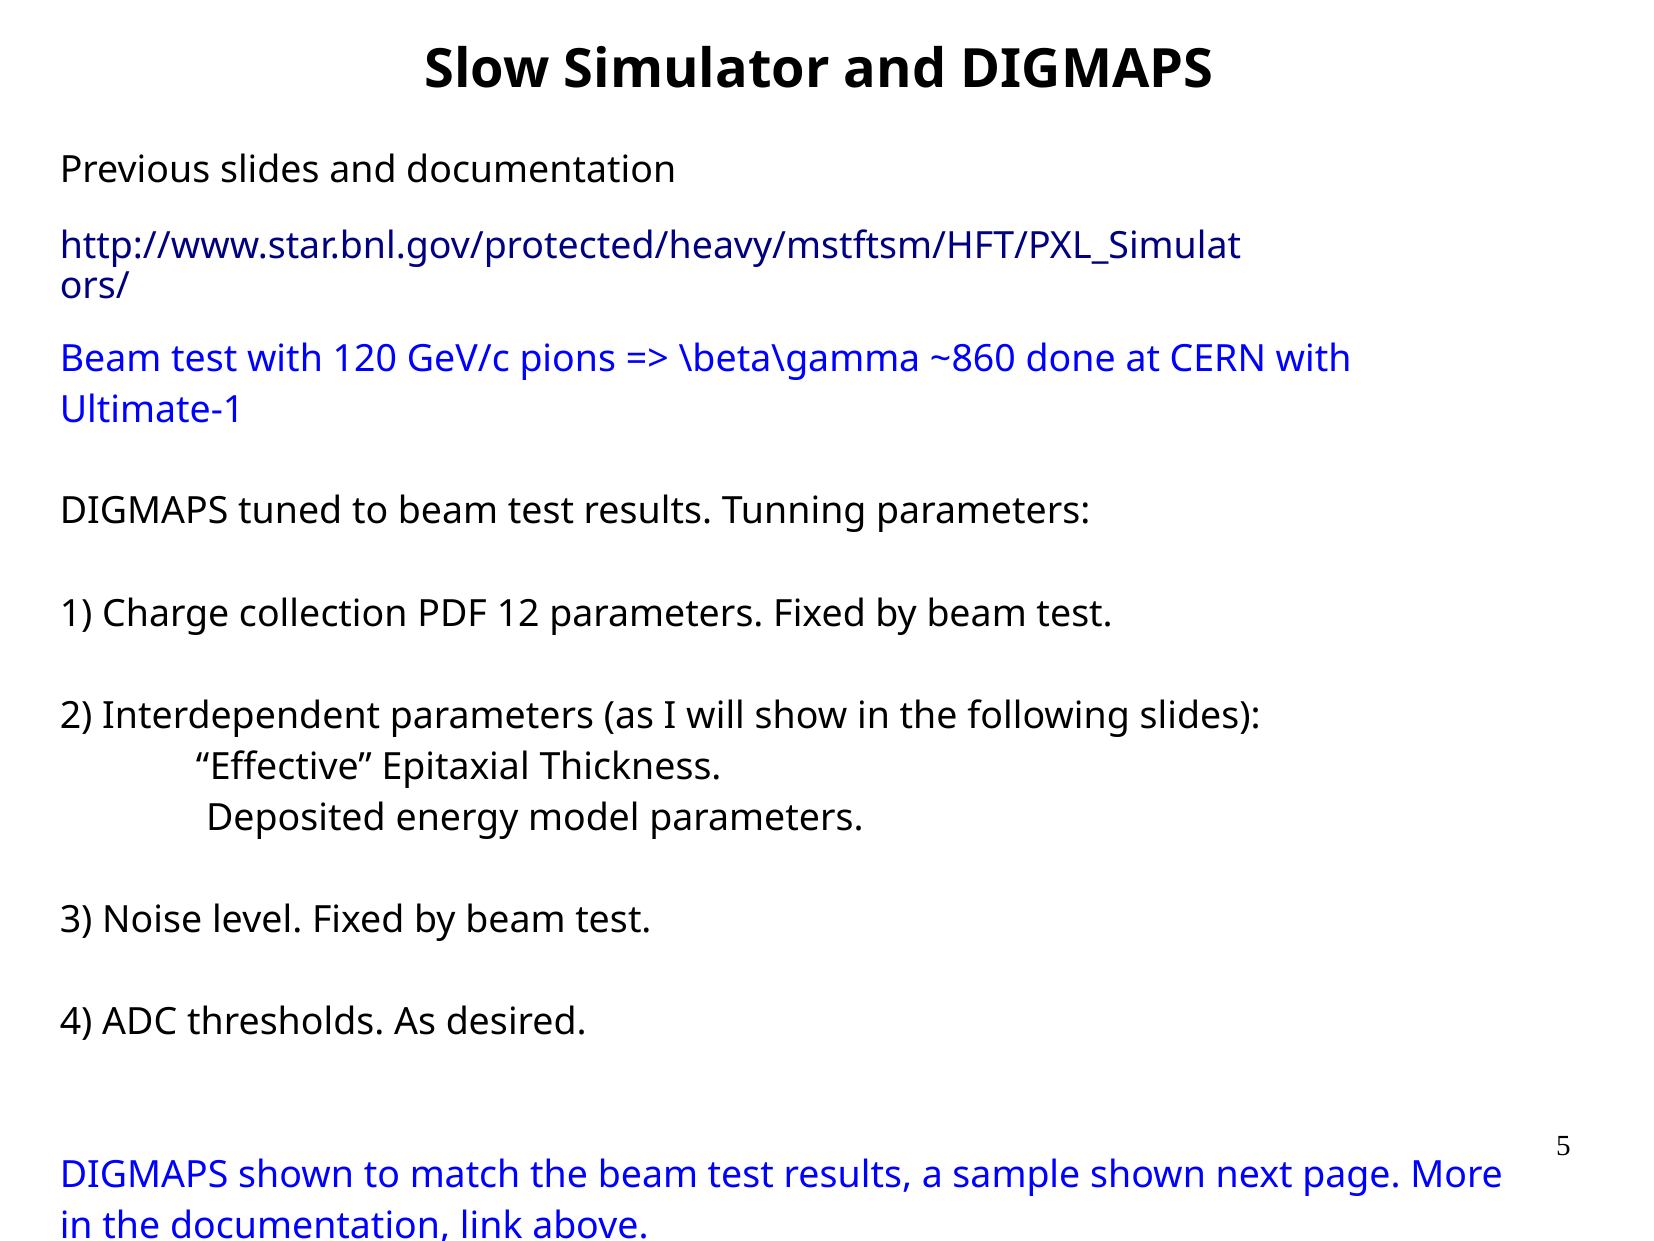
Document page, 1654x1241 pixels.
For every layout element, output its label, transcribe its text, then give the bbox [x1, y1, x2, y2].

title Slow Simulator and DIGMAPS [75, 36, 1564, 97]
text_box Beam test with 120 GeV/c pions => \beta\gamma ~860 done at CERN with Ultimate-1 DIGMAPS tuned to beam test results. Tunning parameters: 1) Charge collection PDF 12 parameters. Fixed by beam test. 2) Interdependent parameters (as I will show in the following slides): “Effective” Epitaxial Thickness. Deposited energy model parameters. 3) Noise level. Fixed by beam test. 4) ADC thresholds. As desired. DIGMAPS shown to match the beam test results, a sample shown next page. More in the documentation, link above. [45, 323, 1531, 1054]
text_box Previous slides and documentation http://www.star.bnl.gov/protected/heavy/mstftsm/HFT/PXL_Simulators/ [45, 135, 1261, 259]
